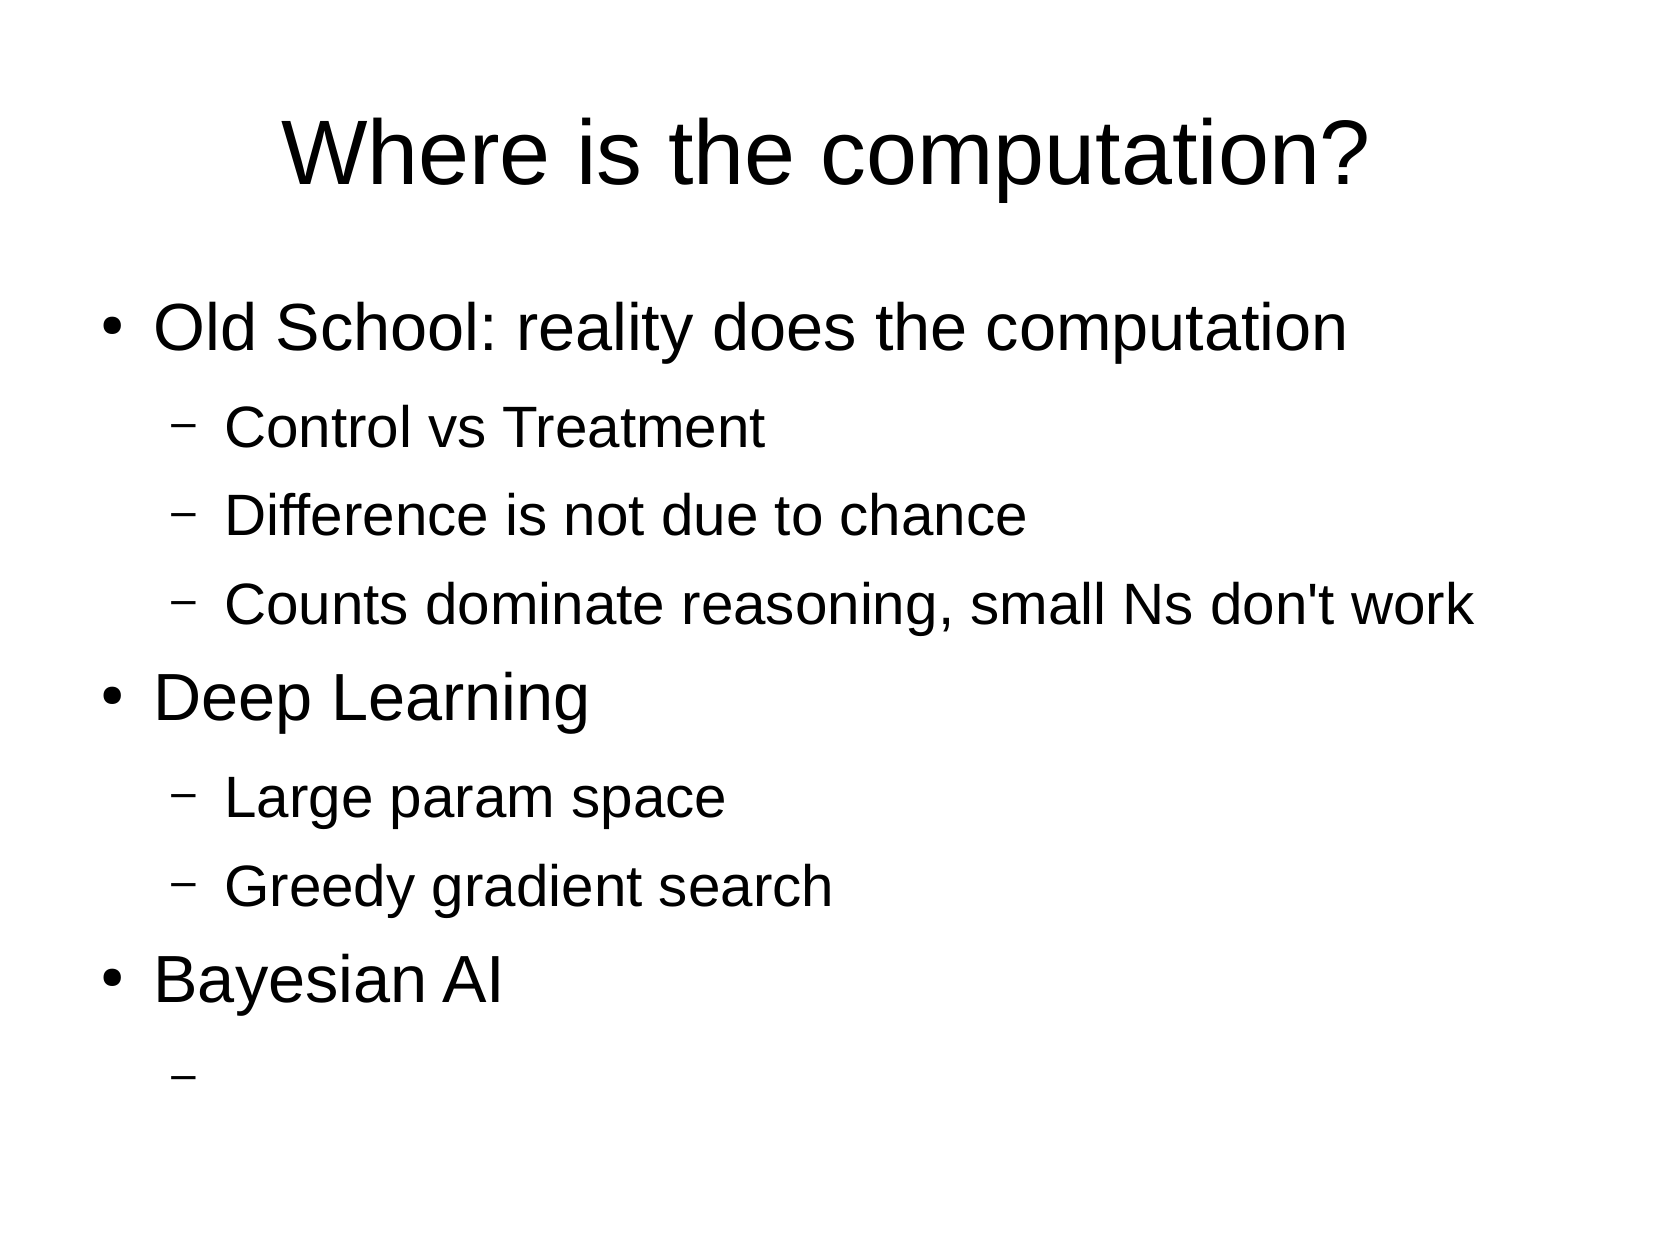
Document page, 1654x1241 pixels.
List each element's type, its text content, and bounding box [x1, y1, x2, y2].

list Old School: reality does the computation Control vs Treatment Difference is not due to chance Counts dominate reasoning, small Ns don't work Deep Learning Large param space Greedy gradient search Bayesian AI [82, 290, 1571, 1111]
title Where is the computation? [82, 49, 1571, 257]
